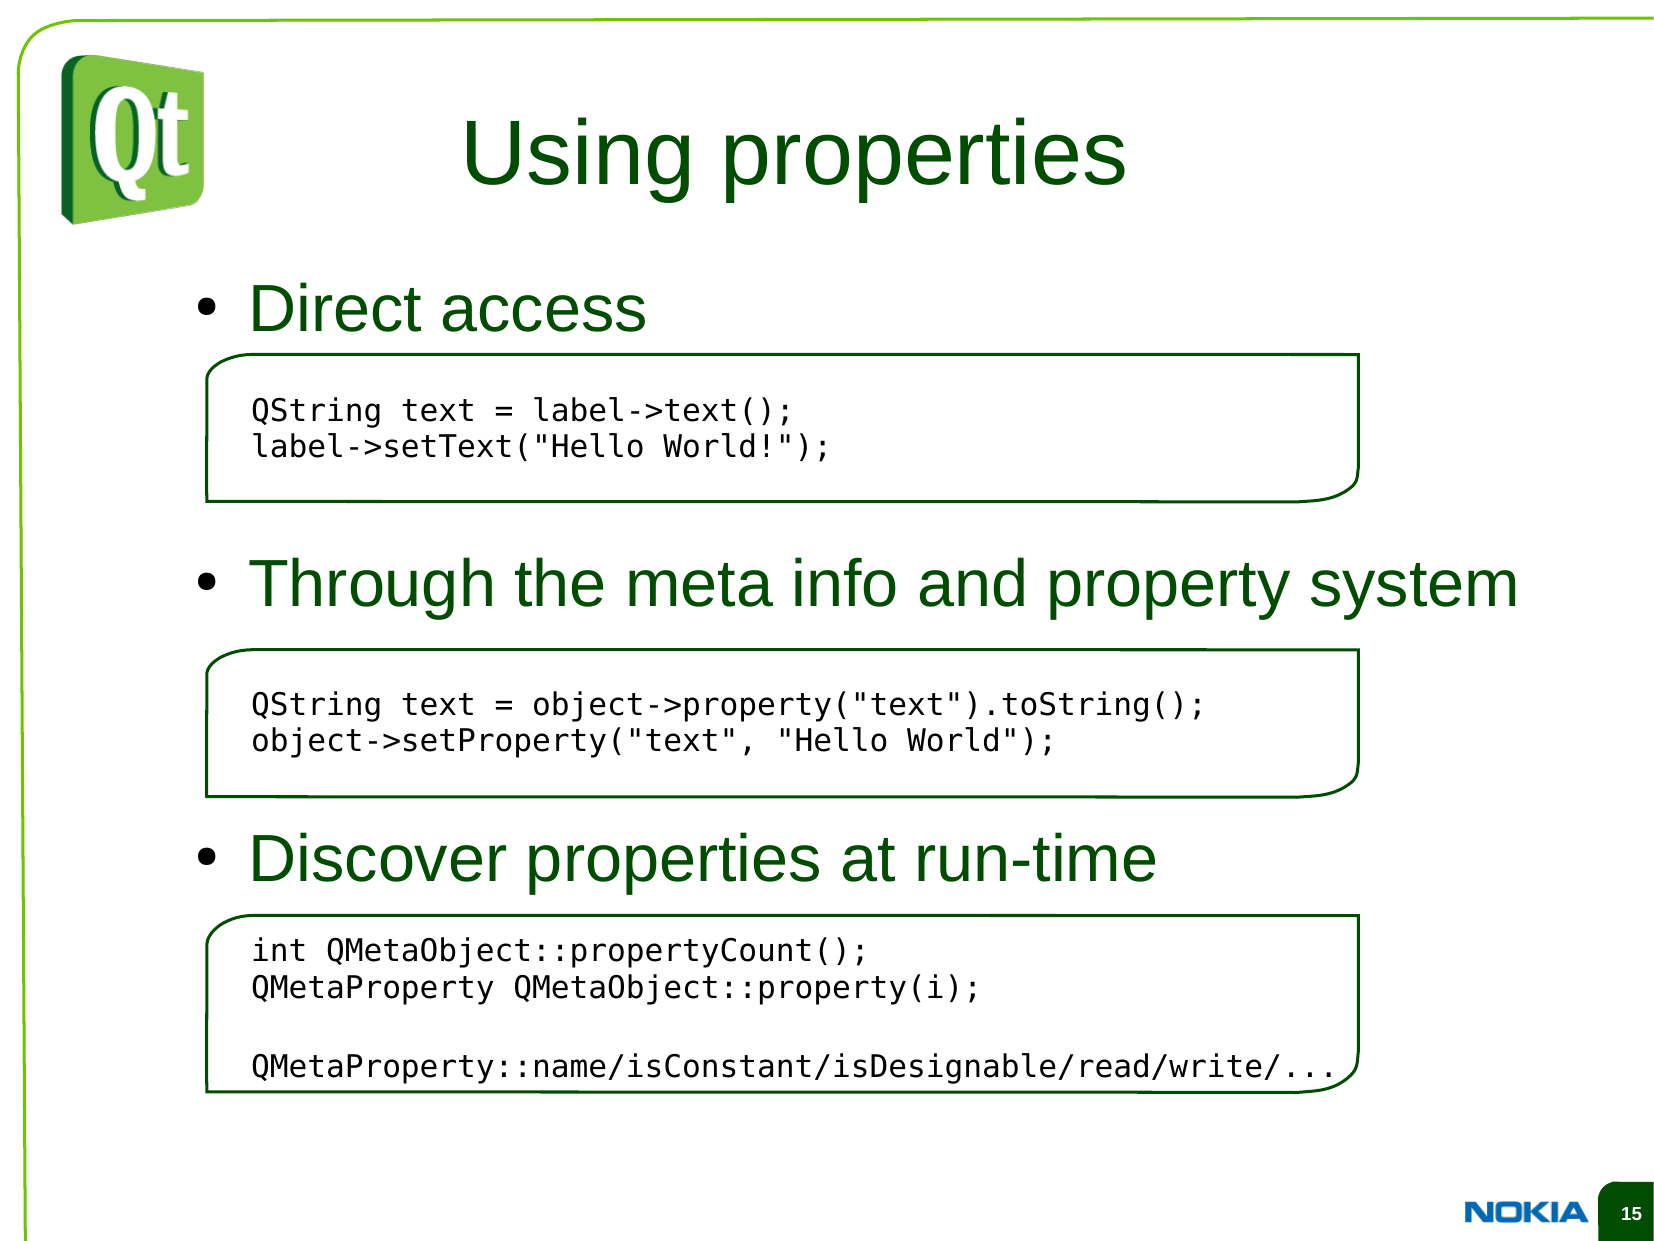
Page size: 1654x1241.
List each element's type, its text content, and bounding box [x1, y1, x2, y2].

list Direct access Through the meta info and property system Discover properties at run-time [177, 270, 1565, 1034]
title Using properties [257, 49, 1333, 257]
list Direct access Through the meta info and property system Discover properties at run-time [209, 917, 1356, 1034]
picture [1465, 1201, 1589, 1223]
text_box int QMetaObject::propertyCount(); QMetaProperty QMetaObject::property(i); QMetaProperty::name/isConstant/isDesignable/read/write/... [236, 925, 1354, 1090]
text_box QString text = object->property("text").toString(); object->setProperty("text", "Hello World"); [236, 679, 1223, 767]
text_box QString text = label->text(); label->setText("Hello World!"); [236, 385, 848, 473]
picture [61, 55, 204, 225]
